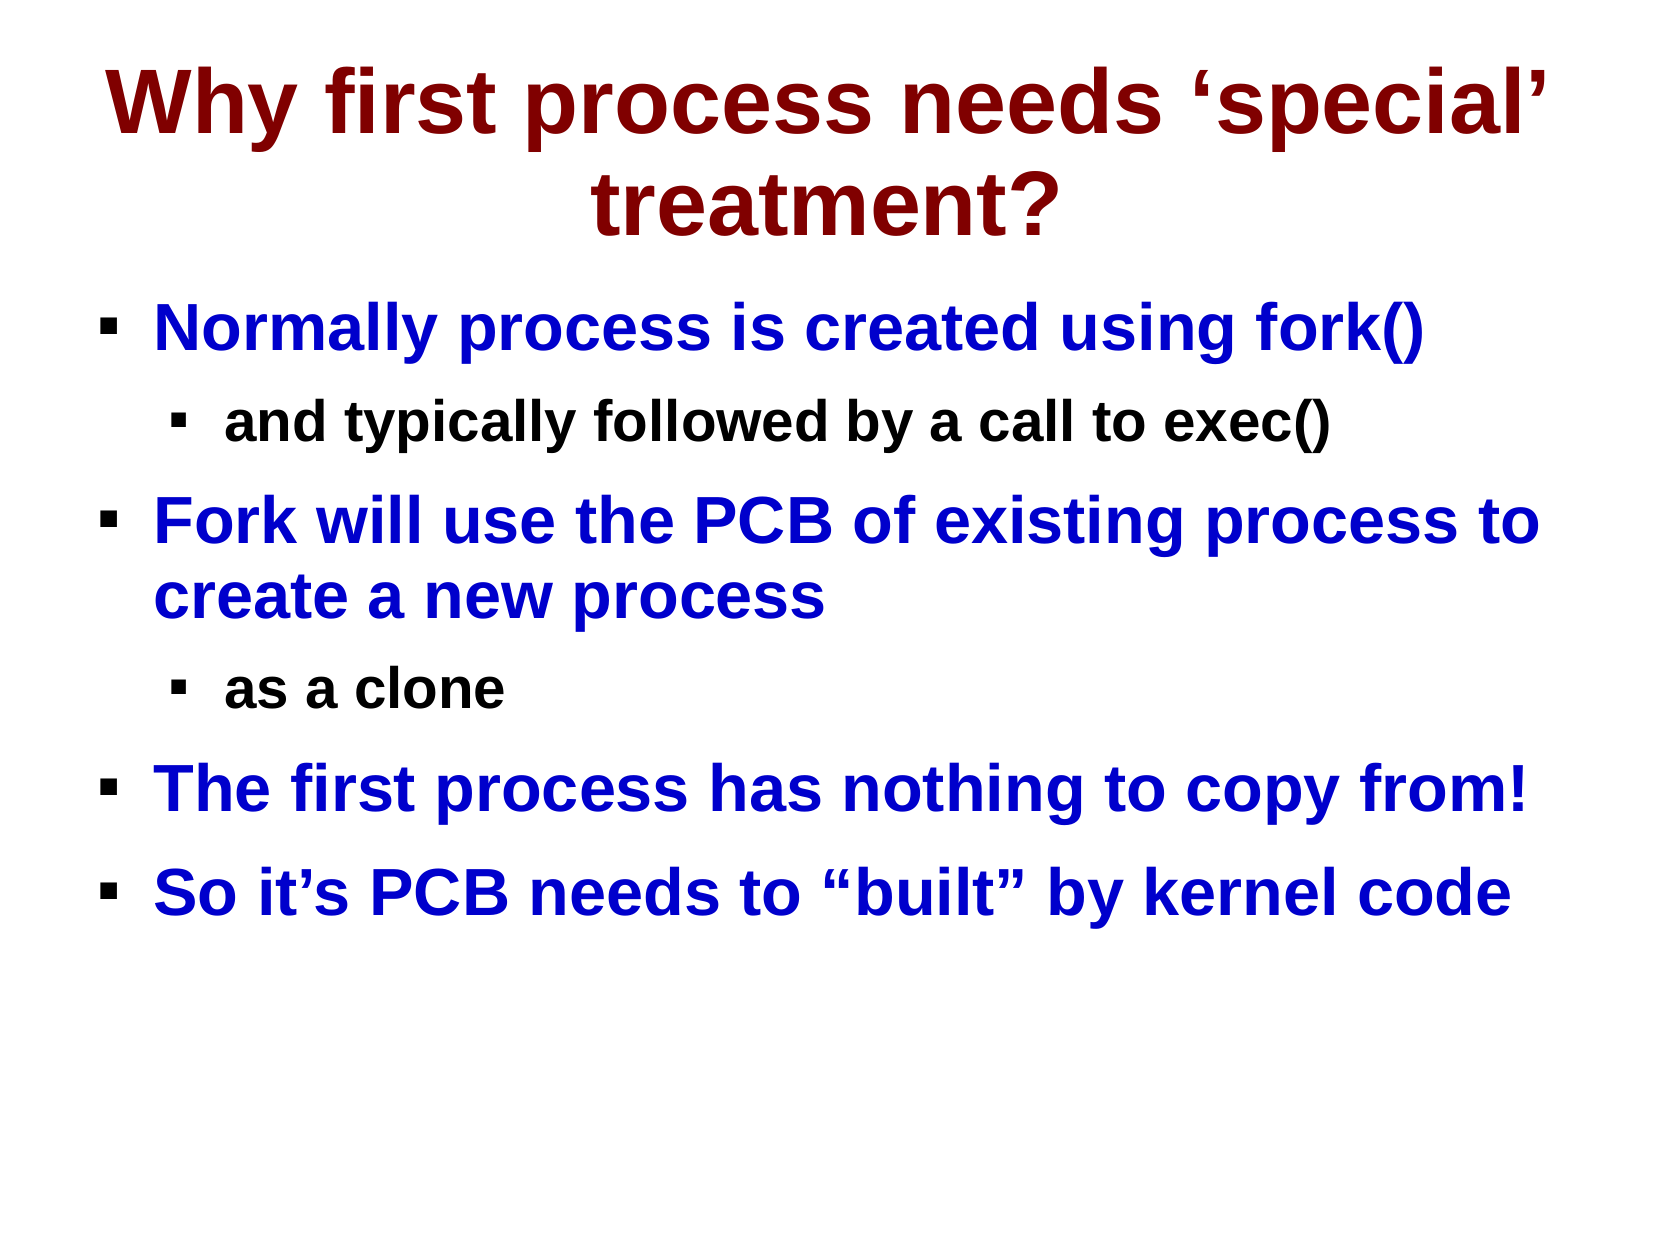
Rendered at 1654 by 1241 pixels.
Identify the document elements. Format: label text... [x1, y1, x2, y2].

list Normally process is created using fork() and typically followed by a call to exec() Fork will use the PCB of existing process to create a new process as a clone The first process has nothing to copy from! So it’s PCB needs to “built” by kernel code [82, 290, 1571, 1010]
title Why first process needs ‘special’ treatment? [82, 49, 1571, 257]
